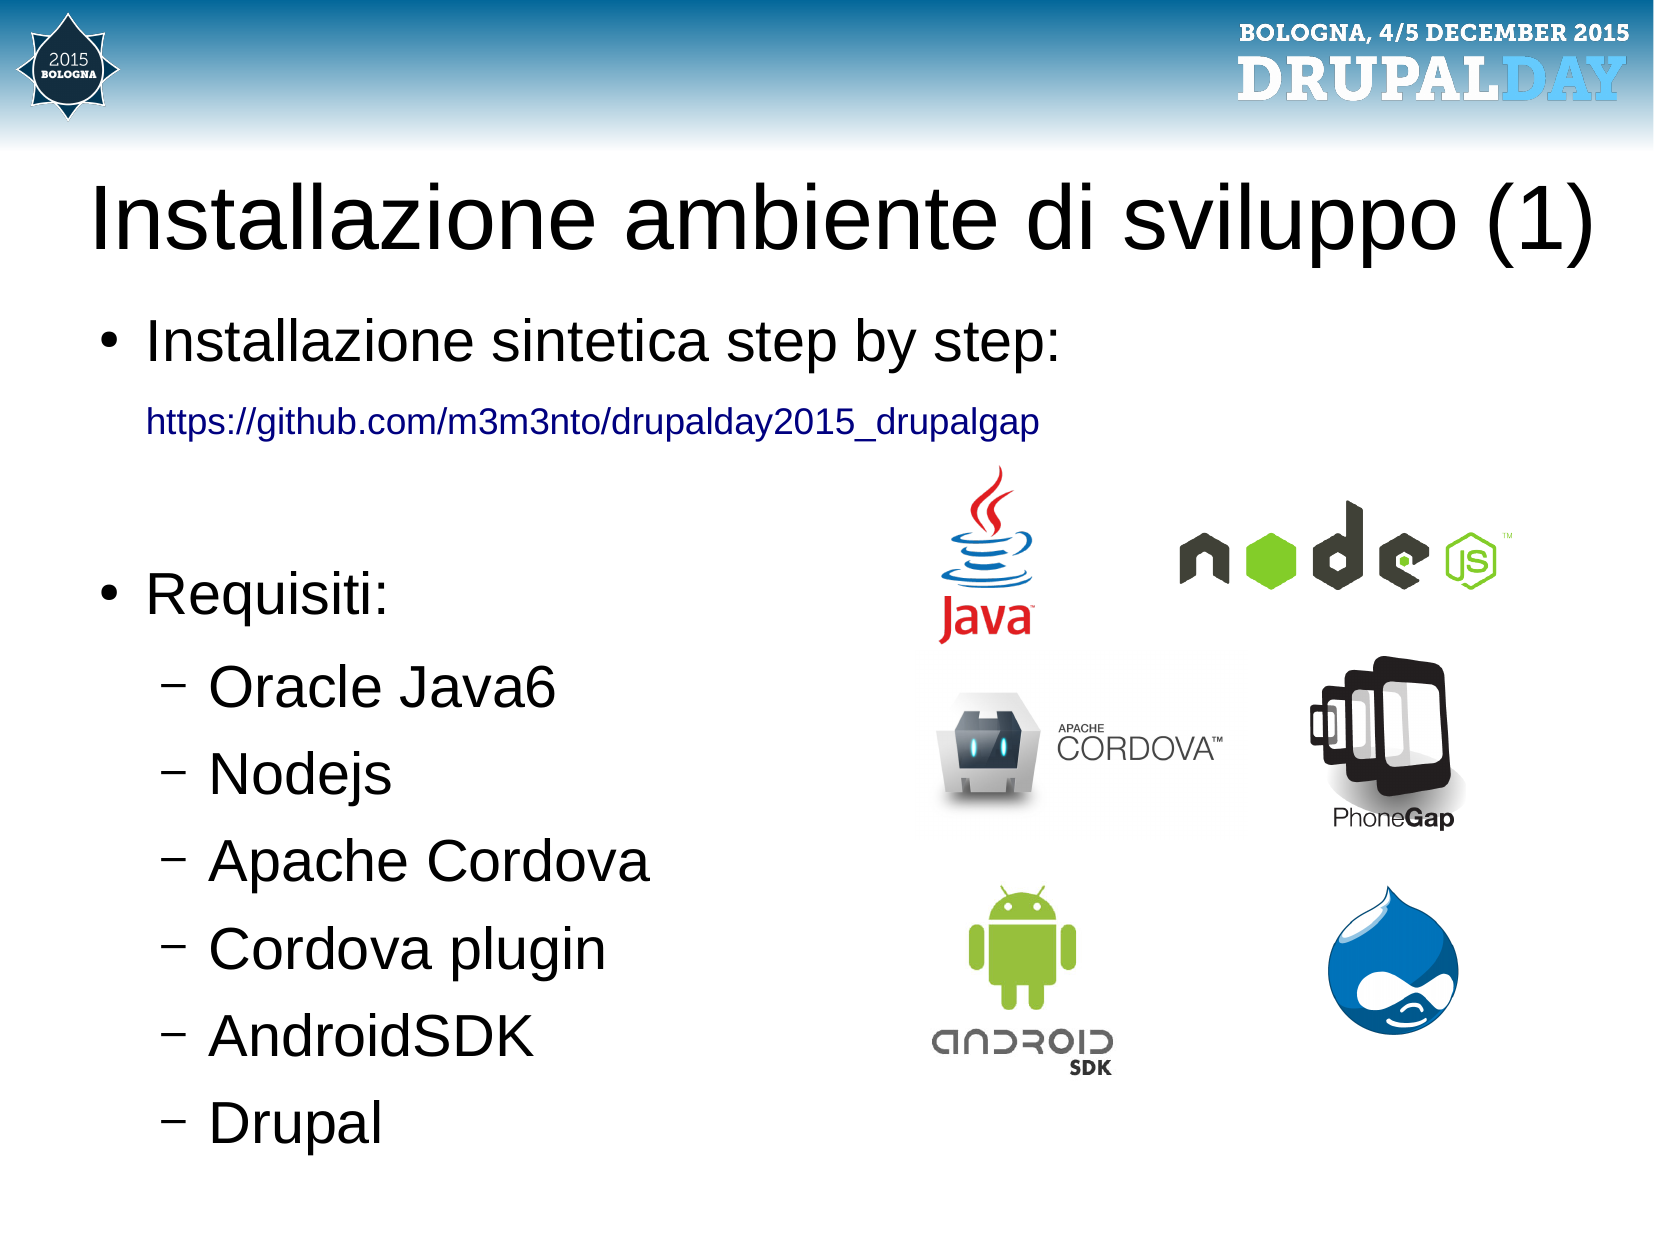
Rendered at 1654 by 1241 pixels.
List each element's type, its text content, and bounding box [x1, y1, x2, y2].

picture [1170, 458, 1517, 632]
picture [1238, 23, 1629, 101]
picture [912, 881, 1131, 1086]
picture [1310, 656, 1466, 831]
list Installazione sintetica step by step: https://github.com/m3m3nto/drupalday2015_drupalgap Requisiti: Oracle Java6 Nodejs Apache Cordova Cordova plugin AndroidSDK Drupal [82, 307, 1571, 1158]
picture [881, 449, 1248, 841]
picture [15, 12, 121, 122]
title Installazione ambiente di sviluppo (1) [82, 114, 1606, 322]
picture [1275, 884, 1511, 1037]
